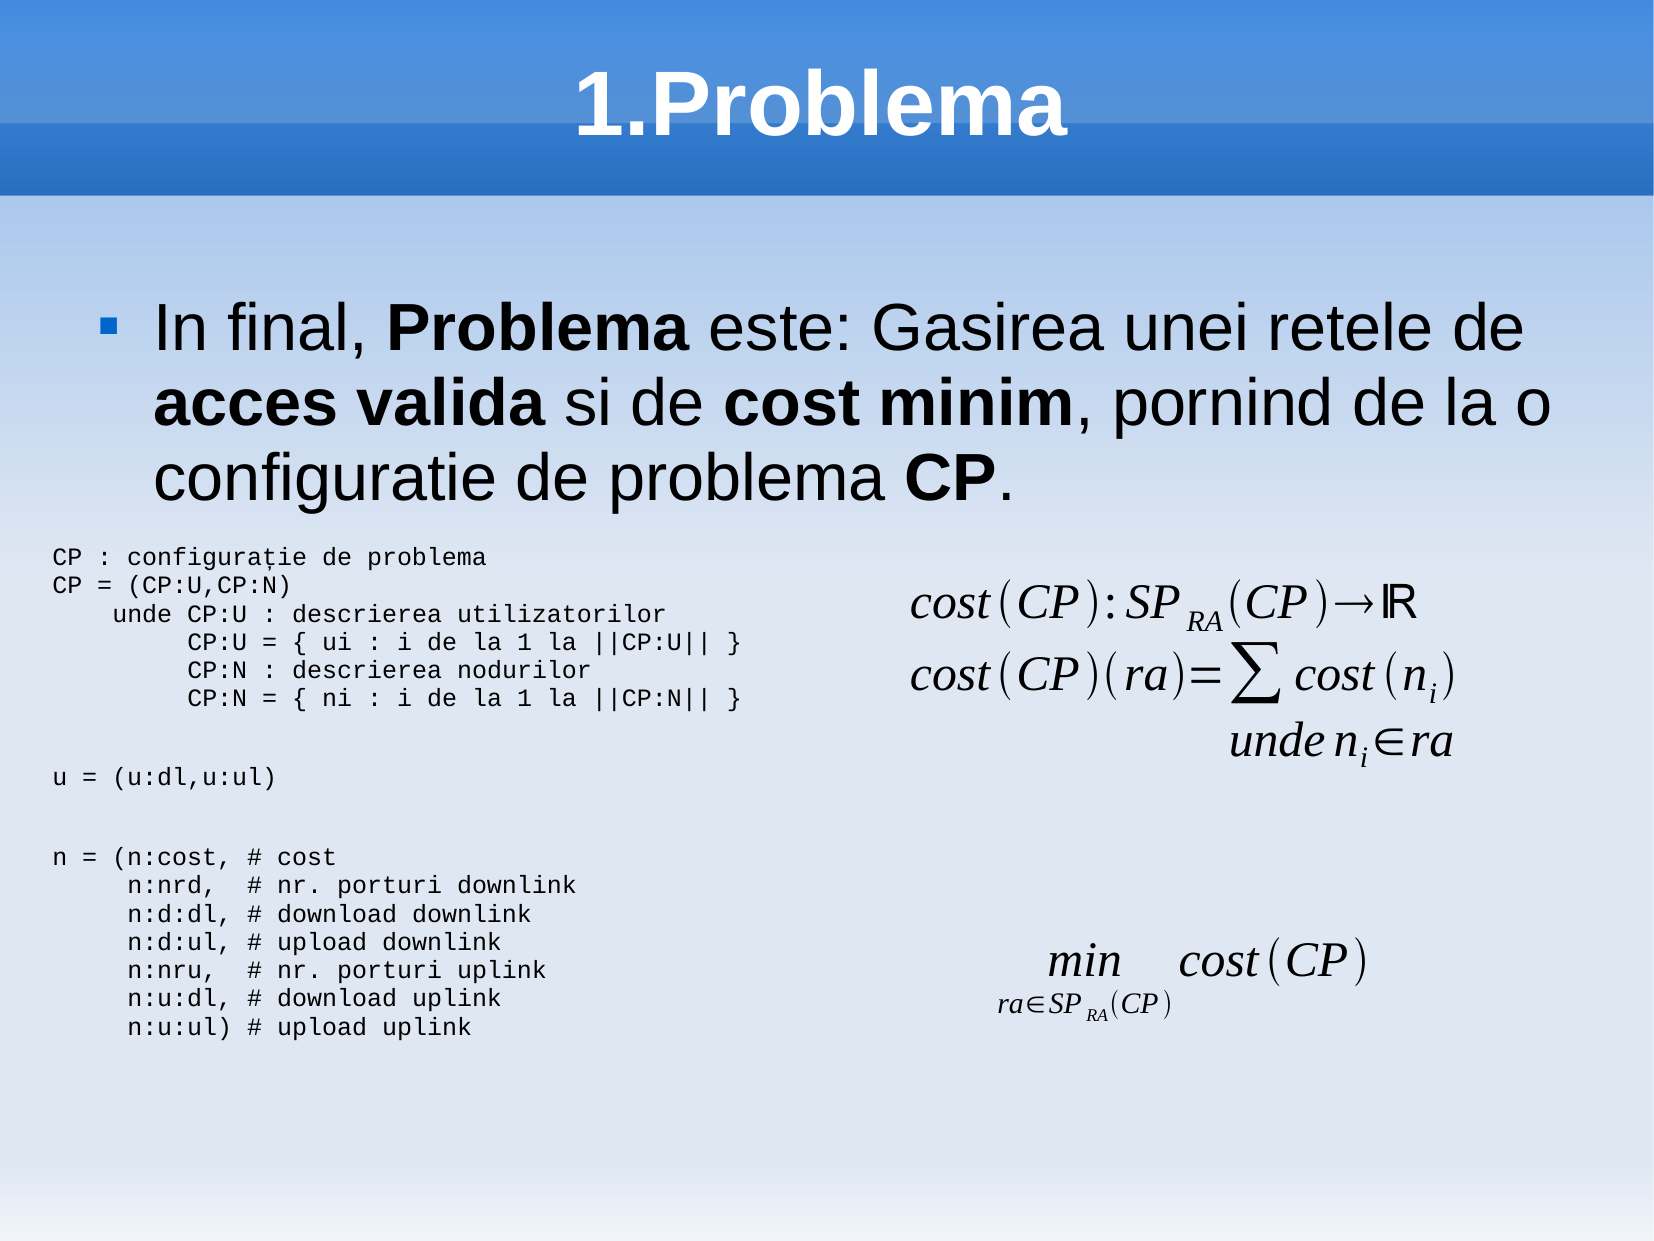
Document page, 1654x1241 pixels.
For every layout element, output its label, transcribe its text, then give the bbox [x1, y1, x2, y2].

picture [0, 0, 1654, 1241]
chart [989, 932, 1376, 1026]
chart [902, 575, 1463, 775]
title 1.Problema [76, 0, 1565, 208]
list In final, Problema este: Gasirea unei retele de acces valida si de cost minim, pornind de la o configuratie de problema CP. [82, 290, 1571, 1109]
text_box CP : configurație de problema CP = (CP:U,CP:N) unde CP:U : descrierea utilizatorilor CP:U = { ui : i de la 1 la ||CP:U|| } CP:N : descrierea nodurilor CP:N = { ni : i de la 1 la ||CP:N|| } [37, 537, 788, 726]
text_box n = (n:cost, # cost n:nrd, # nr. porturi downlink n:d:dl, # download downlink n:d:ul, # upload downlink n:nru, # nr. porturi uplink n:u:dl, # download uplink n:u:ul) # upload uplink [37, 837, 601, 1051]
text_box u = (u:dl,u:ul) [37, 757, 293, 801]
